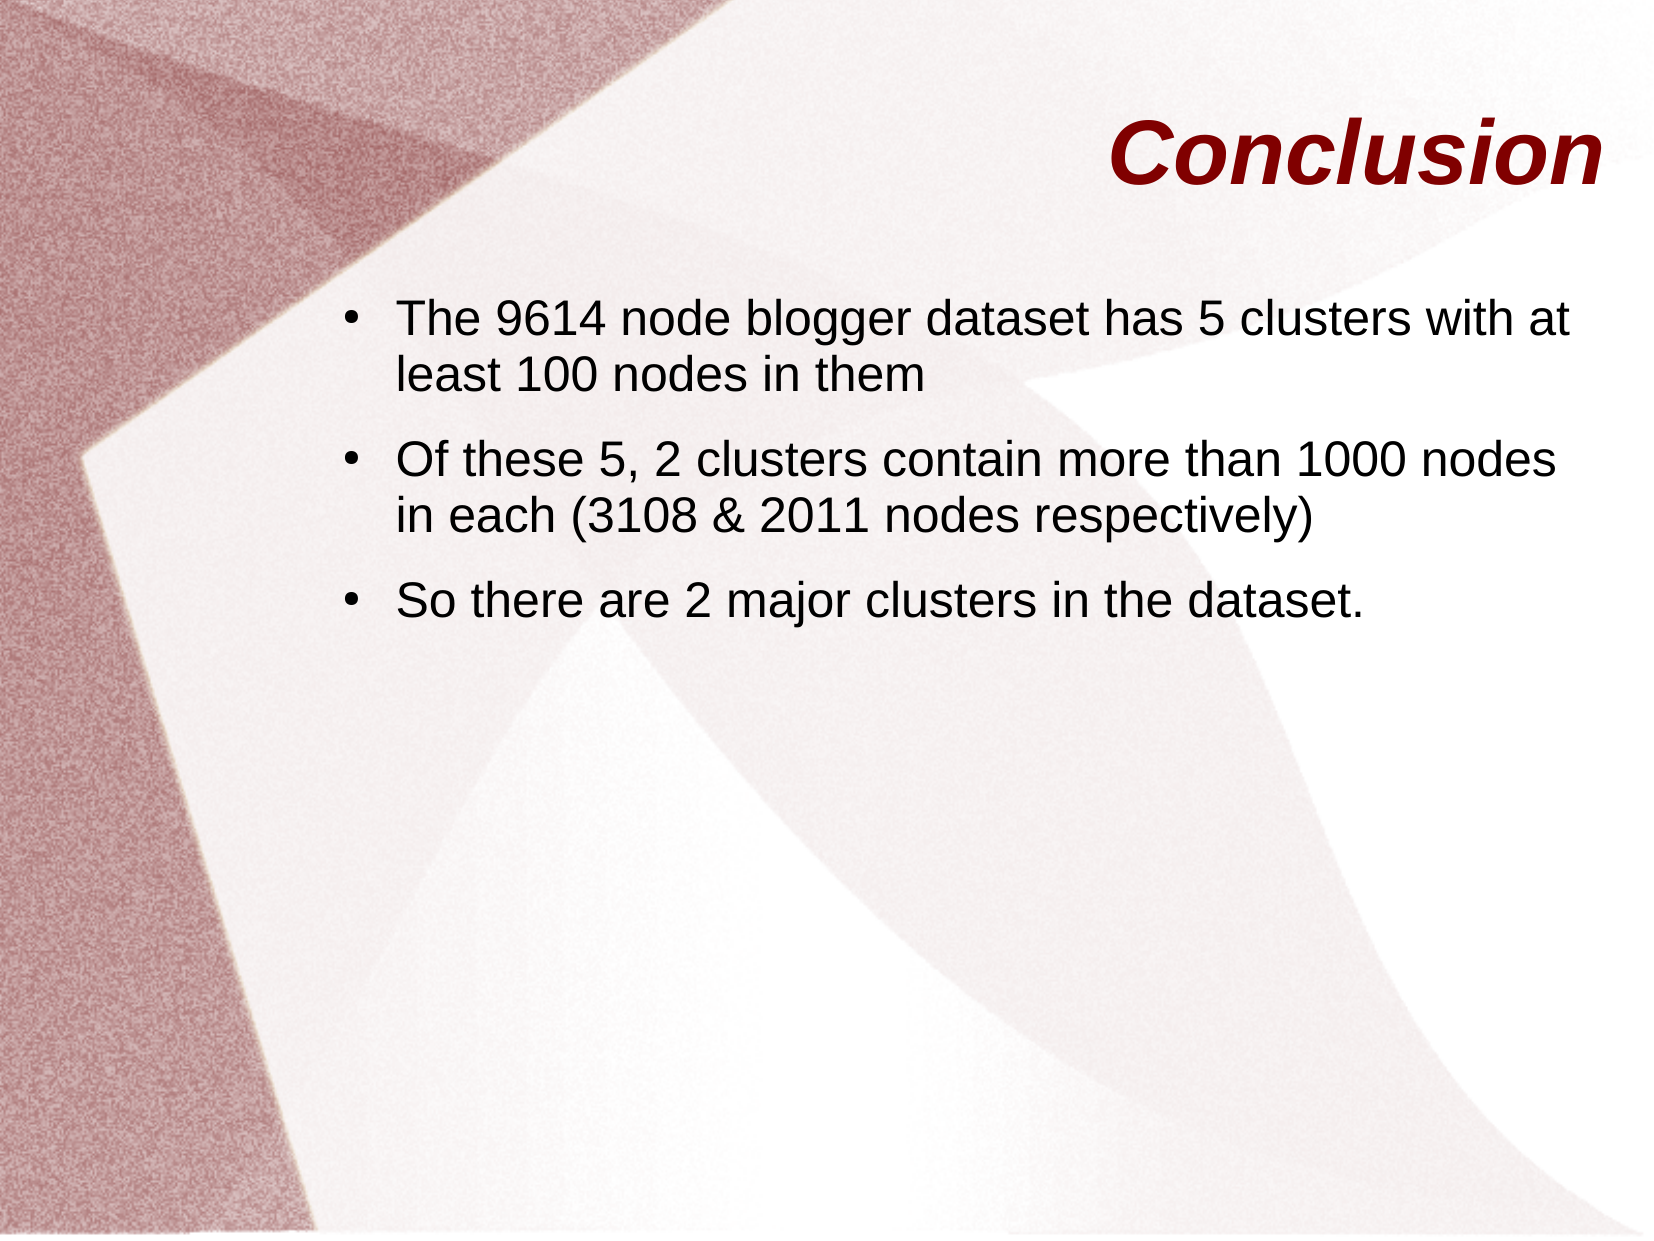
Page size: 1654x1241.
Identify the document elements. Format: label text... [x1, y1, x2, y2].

picture [0, 0, 1654, 1241]
list The 9614 node blogger dataset has 5 clusters with at least 100 nodes in them Of these 5, 2 clusters contain more than 1000 nodes in each (3108 & 2011 nodes respectively) So there are 2 major clusters in the dataset. [324, 290, 1601, 1010]
title Conclusion [596, 49, 1607, 257]
